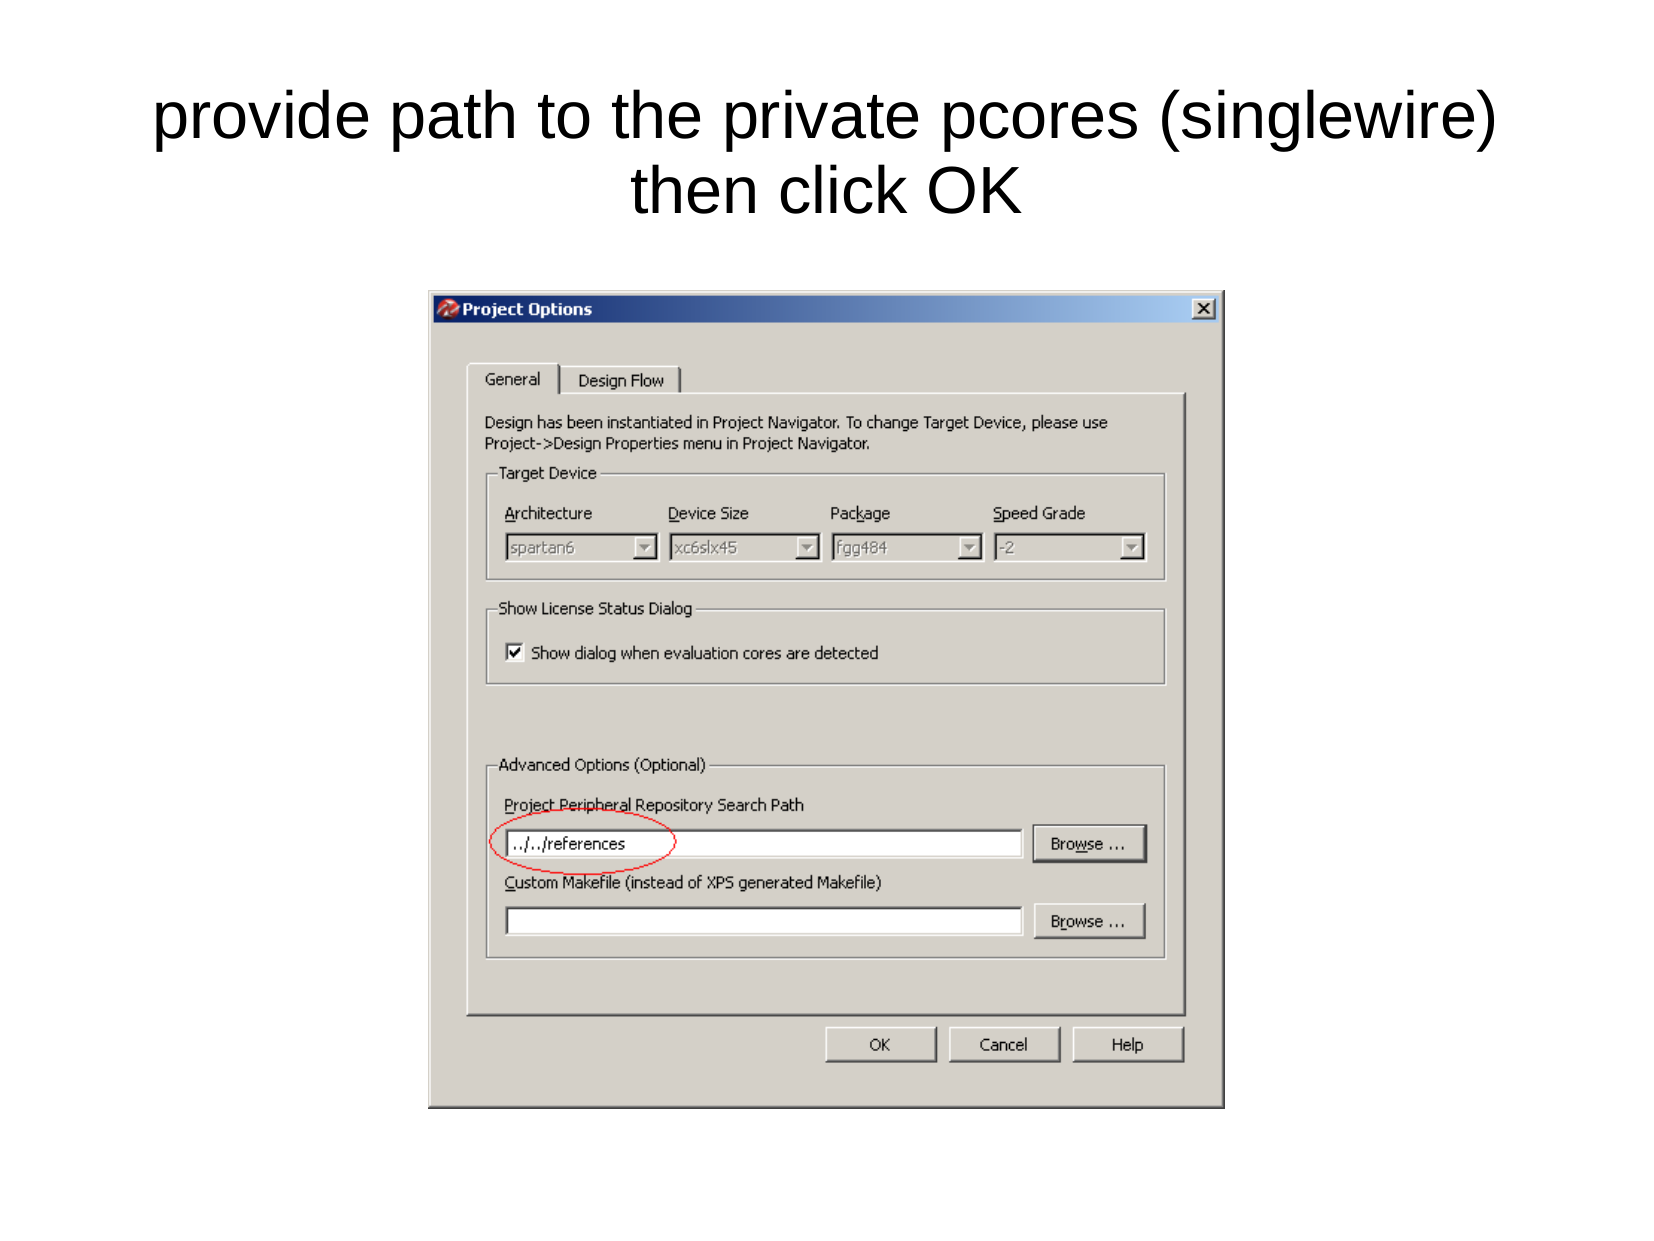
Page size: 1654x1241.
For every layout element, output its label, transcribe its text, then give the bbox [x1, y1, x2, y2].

title provide path to the private pcores (singlewire) then click OK [82, 49, 1571, 257]
picture [428, 290, 1225, 1109]
